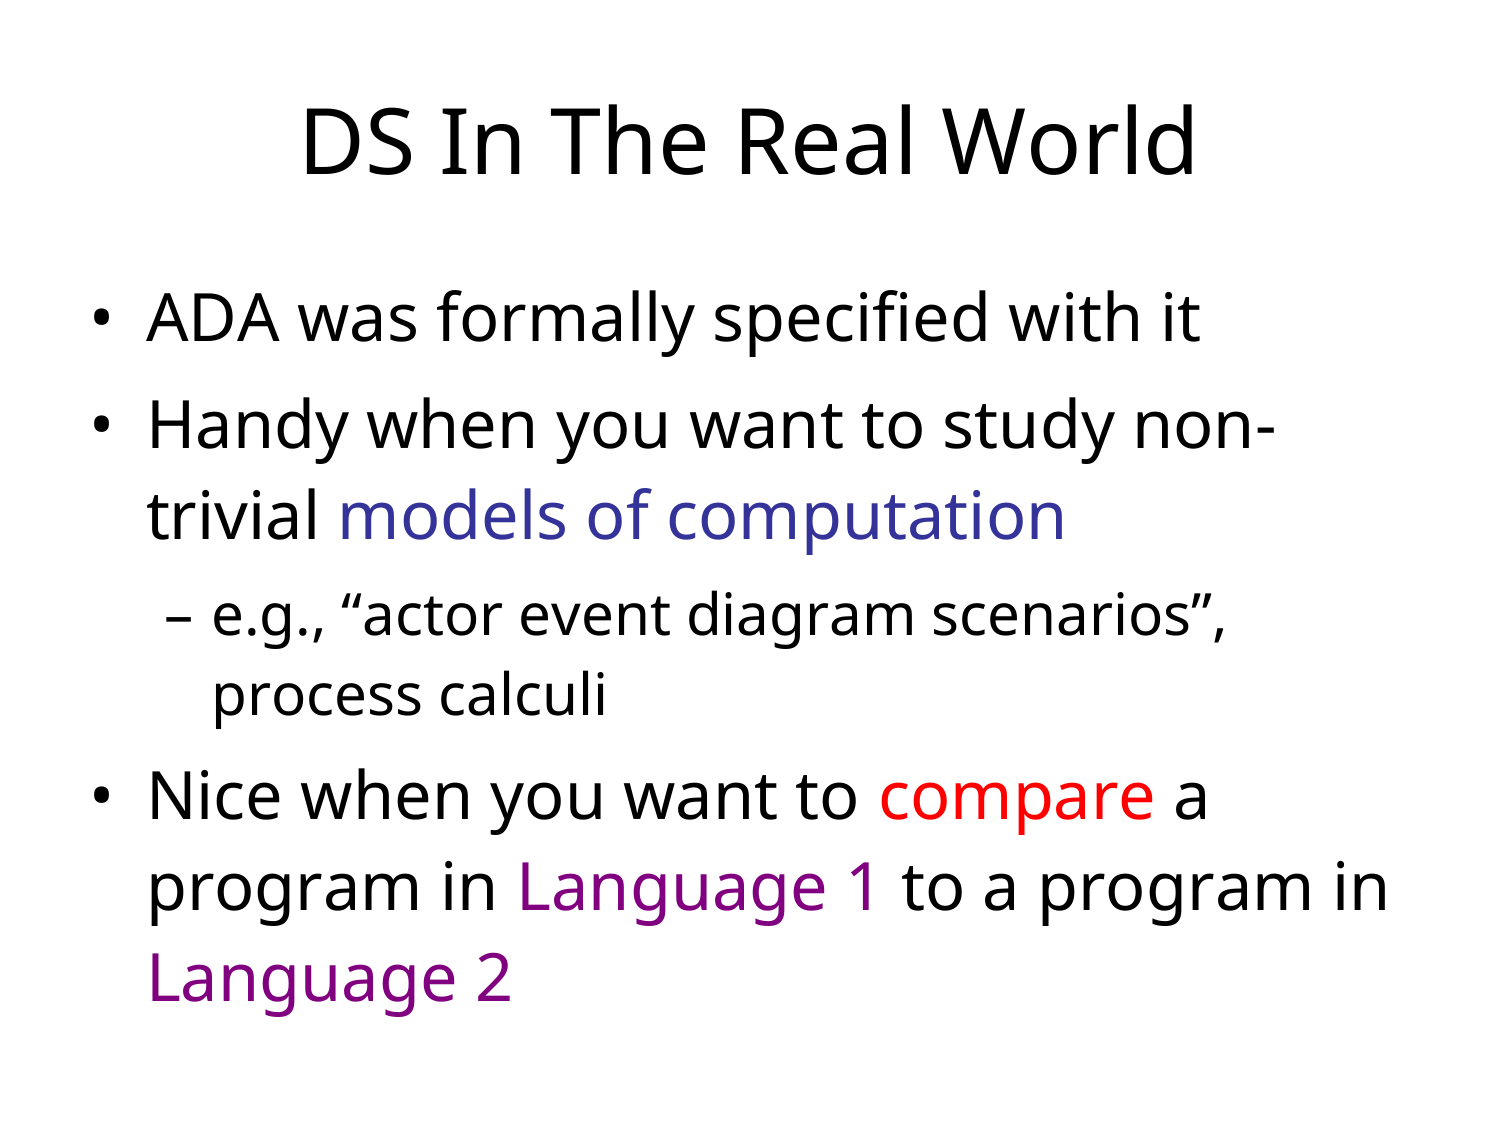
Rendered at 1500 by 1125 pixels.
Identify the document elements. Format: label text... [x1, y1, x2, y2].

title DS In The Real World [75, 45, 1426, 233]
list ADA was formally specified with it Handy when you want to study non-trivial models of computation e.g., “actor event diagram scenarios”, process calculi Nice when you want to compare a program in Language 1 to a program in Language 2 [75, 262, 1426, 1021]
